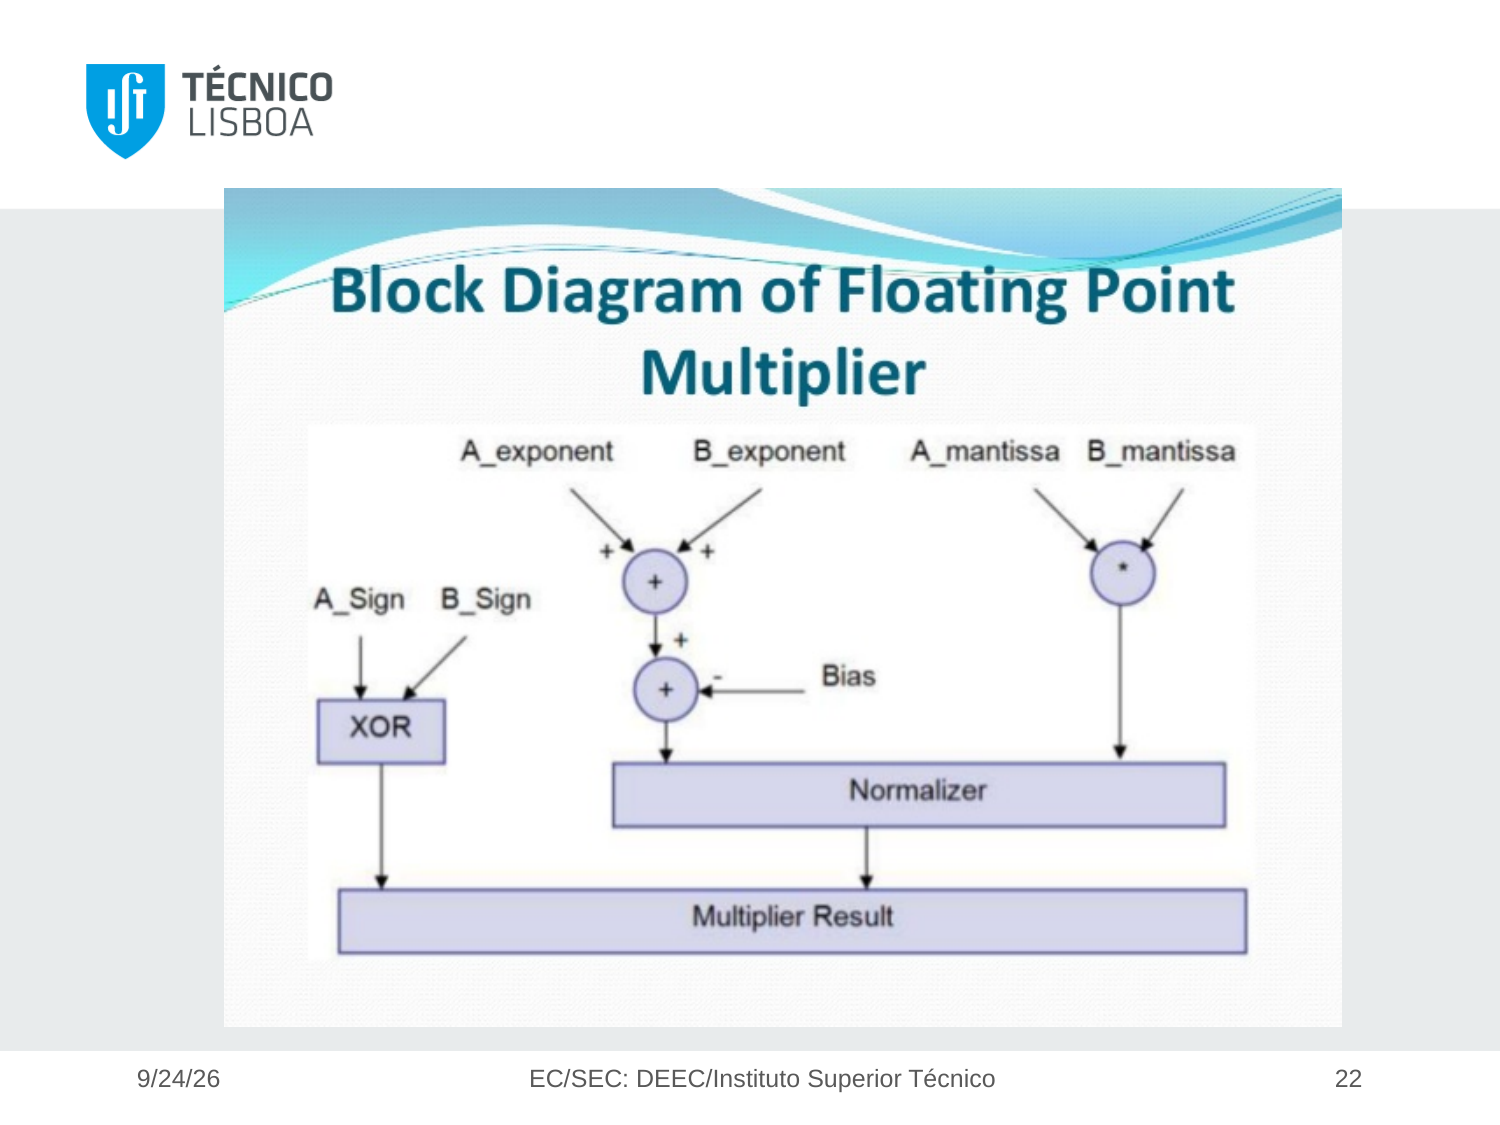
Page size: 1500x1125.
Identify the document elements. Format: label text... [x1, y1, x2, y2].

picture [0, 0, 1500, 1125]
footer EC/SEC: DEEC/Instituto Superior Técnico [512, 1052, 1021, 1103]
slide_number 11/15/18 [121, 1052, 425, 1103]
slide_number <number> [1077, 1052, 1378, 1103]
